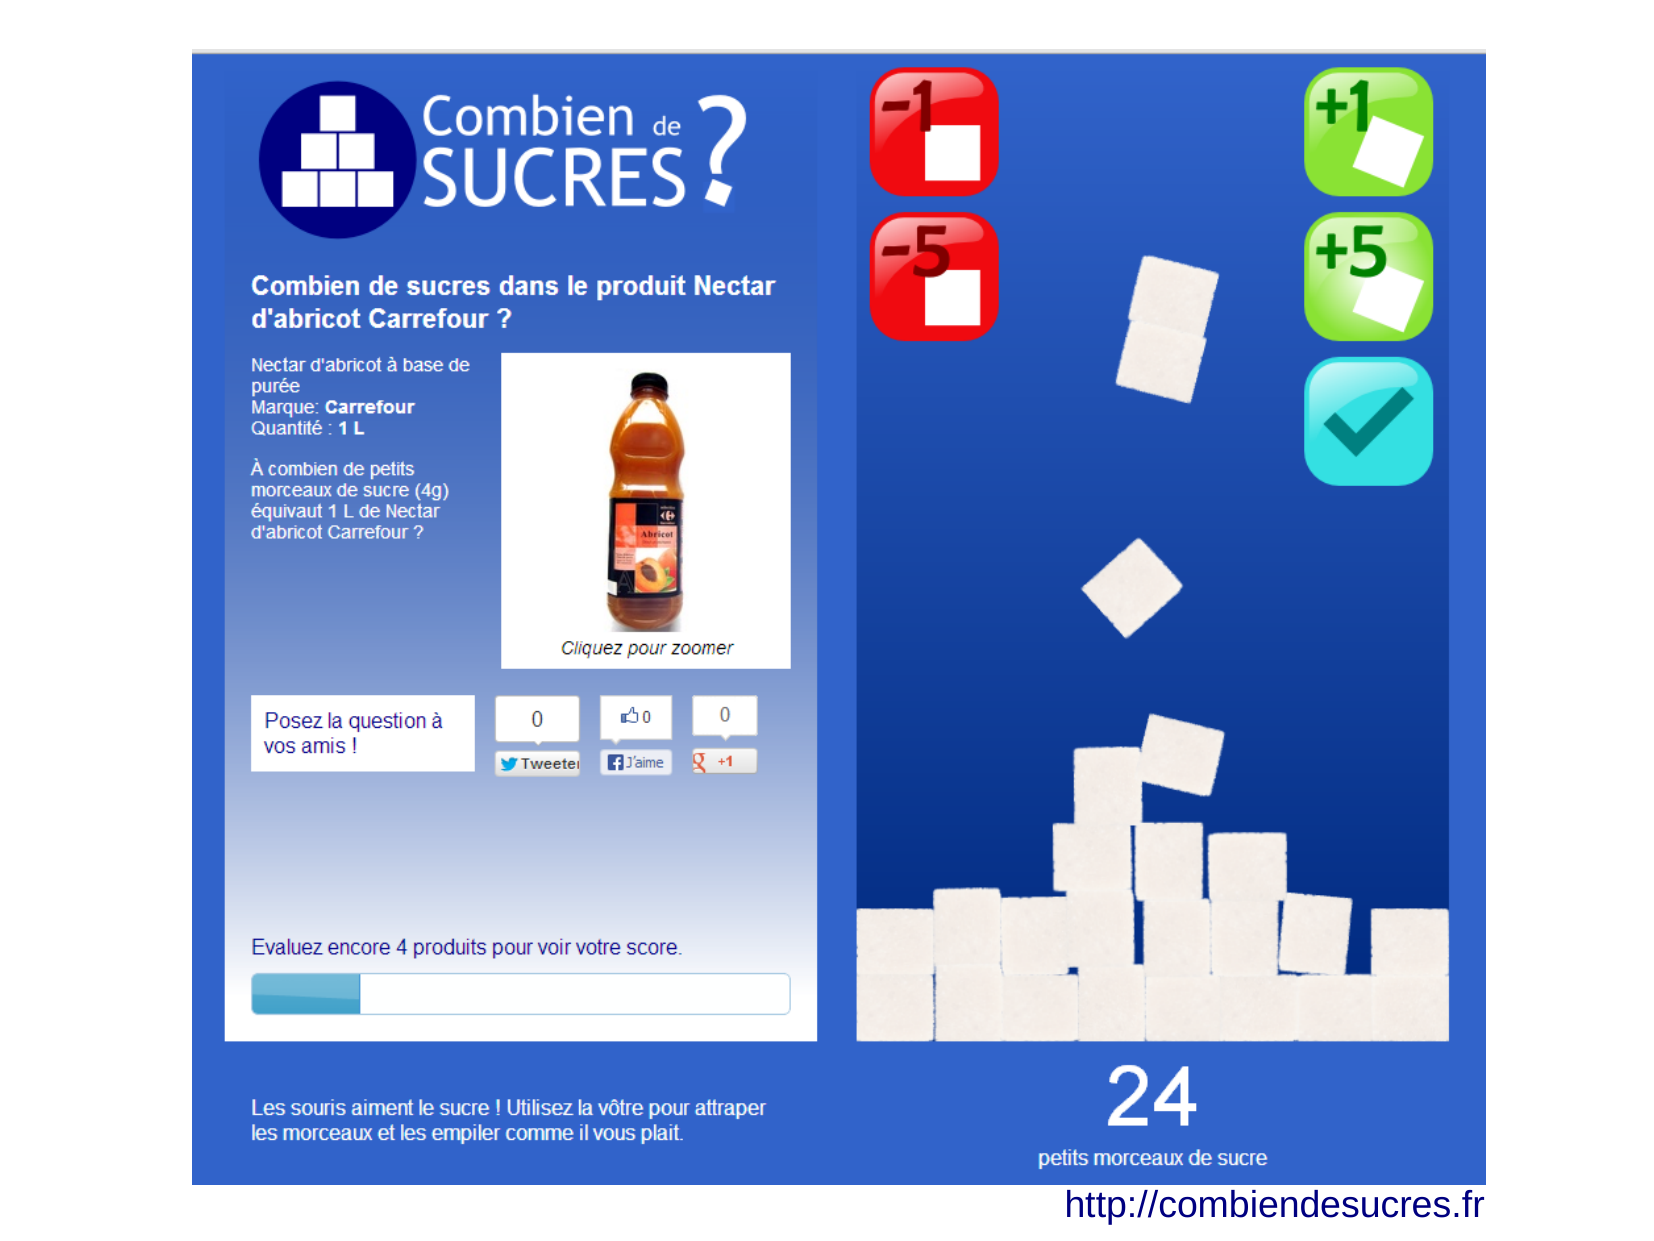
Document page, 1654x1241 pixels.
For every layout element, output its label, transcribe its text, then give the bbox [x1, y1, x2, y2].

picture [192, 49, 1486, 1186]
text_box http://combiendesucres.fr [1049, 1176, 1501, 1241]
